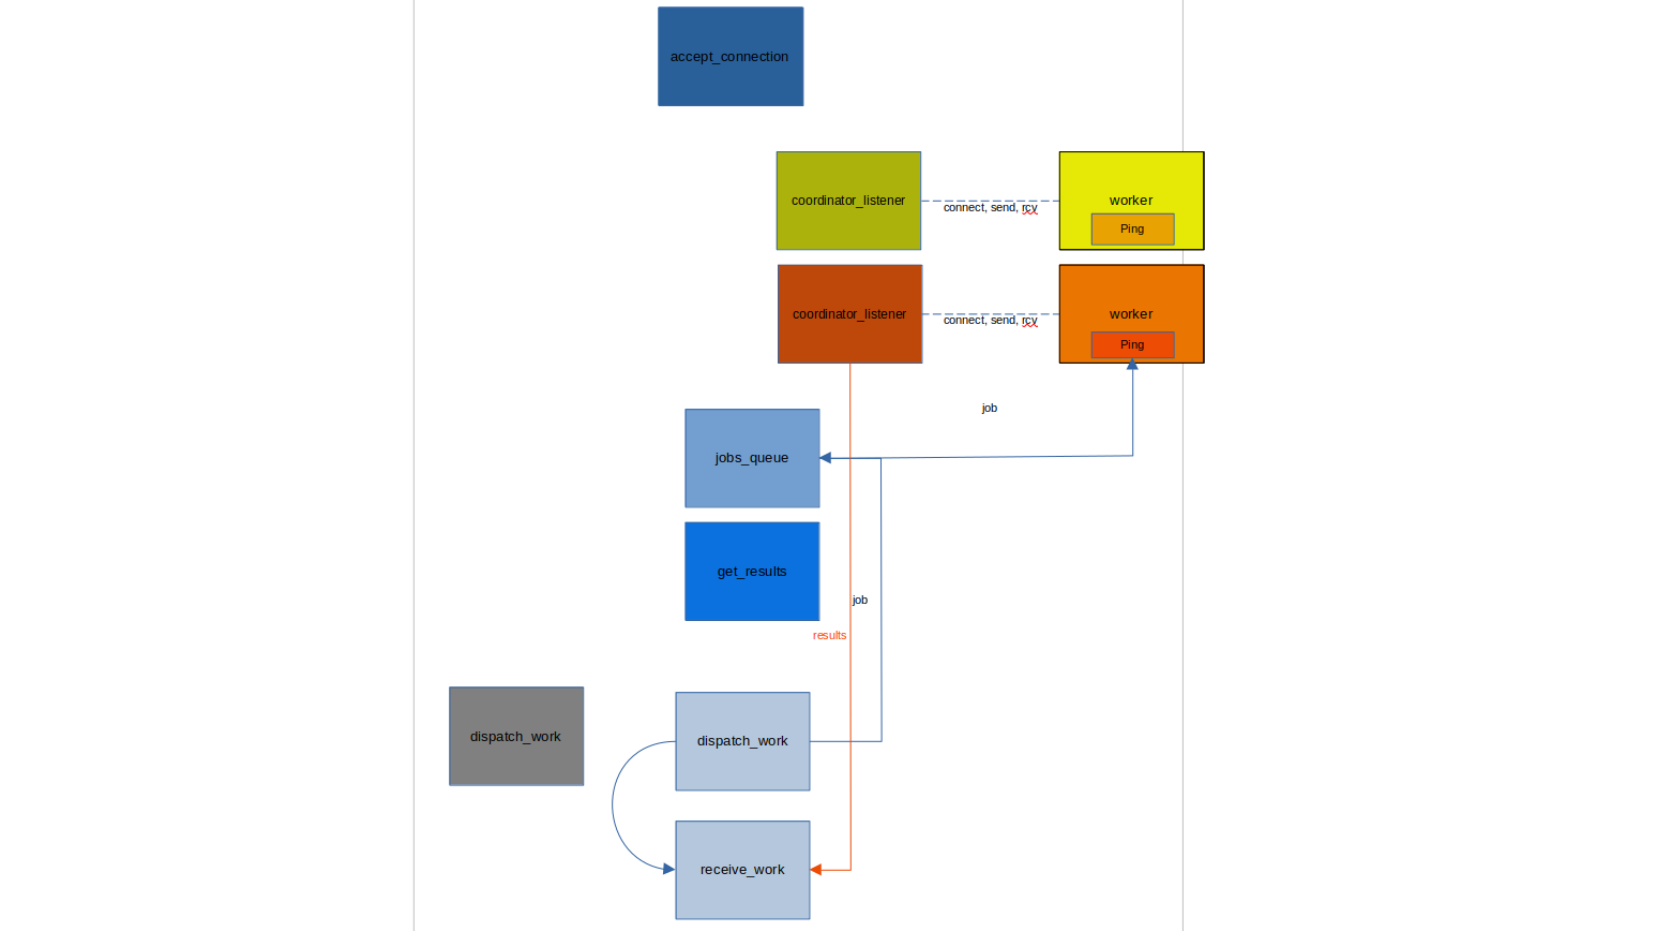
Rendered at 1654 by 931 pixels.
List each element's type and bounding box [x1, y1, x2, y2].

picture [375, 0, 1220, 931]
